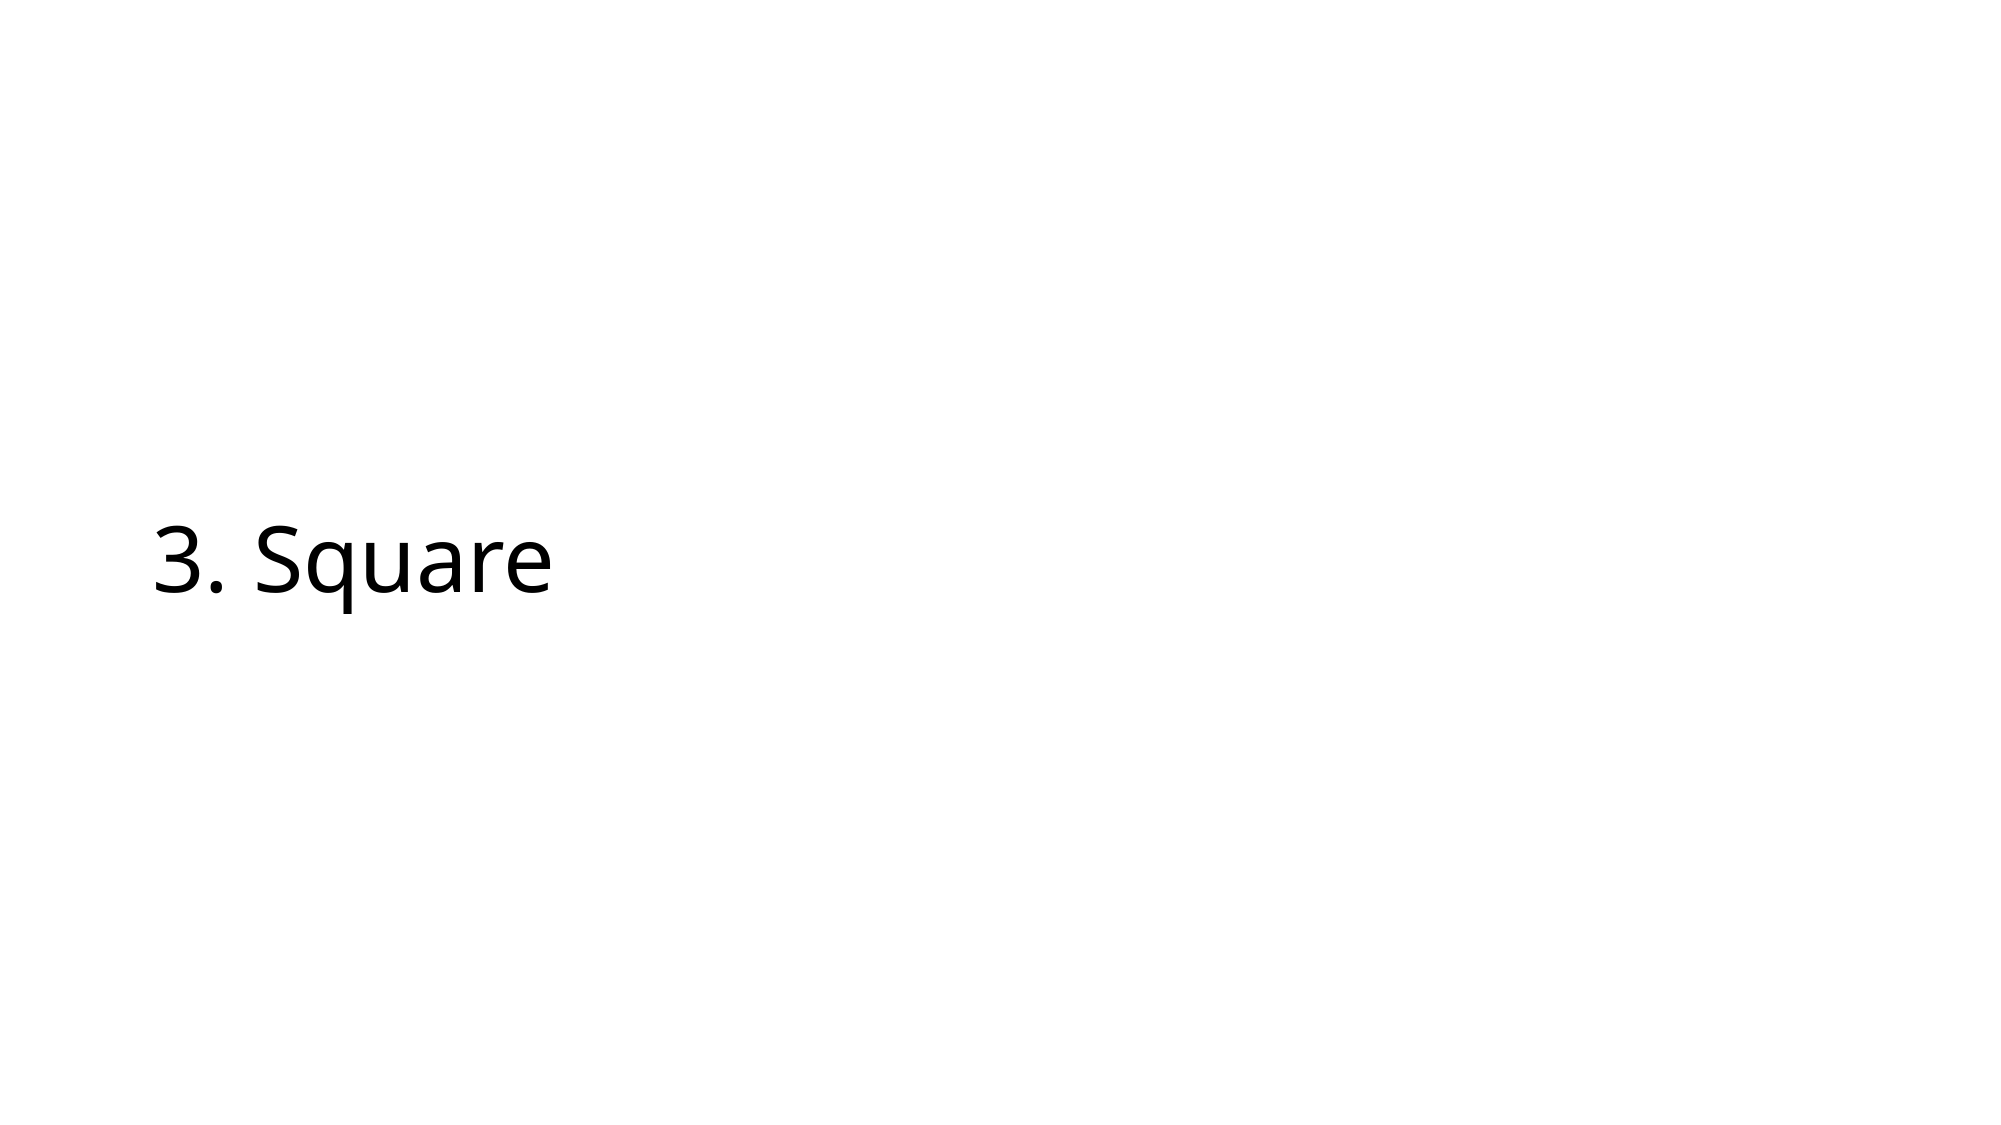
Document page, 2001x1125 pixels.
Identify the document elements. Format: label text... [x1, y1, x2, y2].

title 3. Square [137, 453, 1863, 672]
